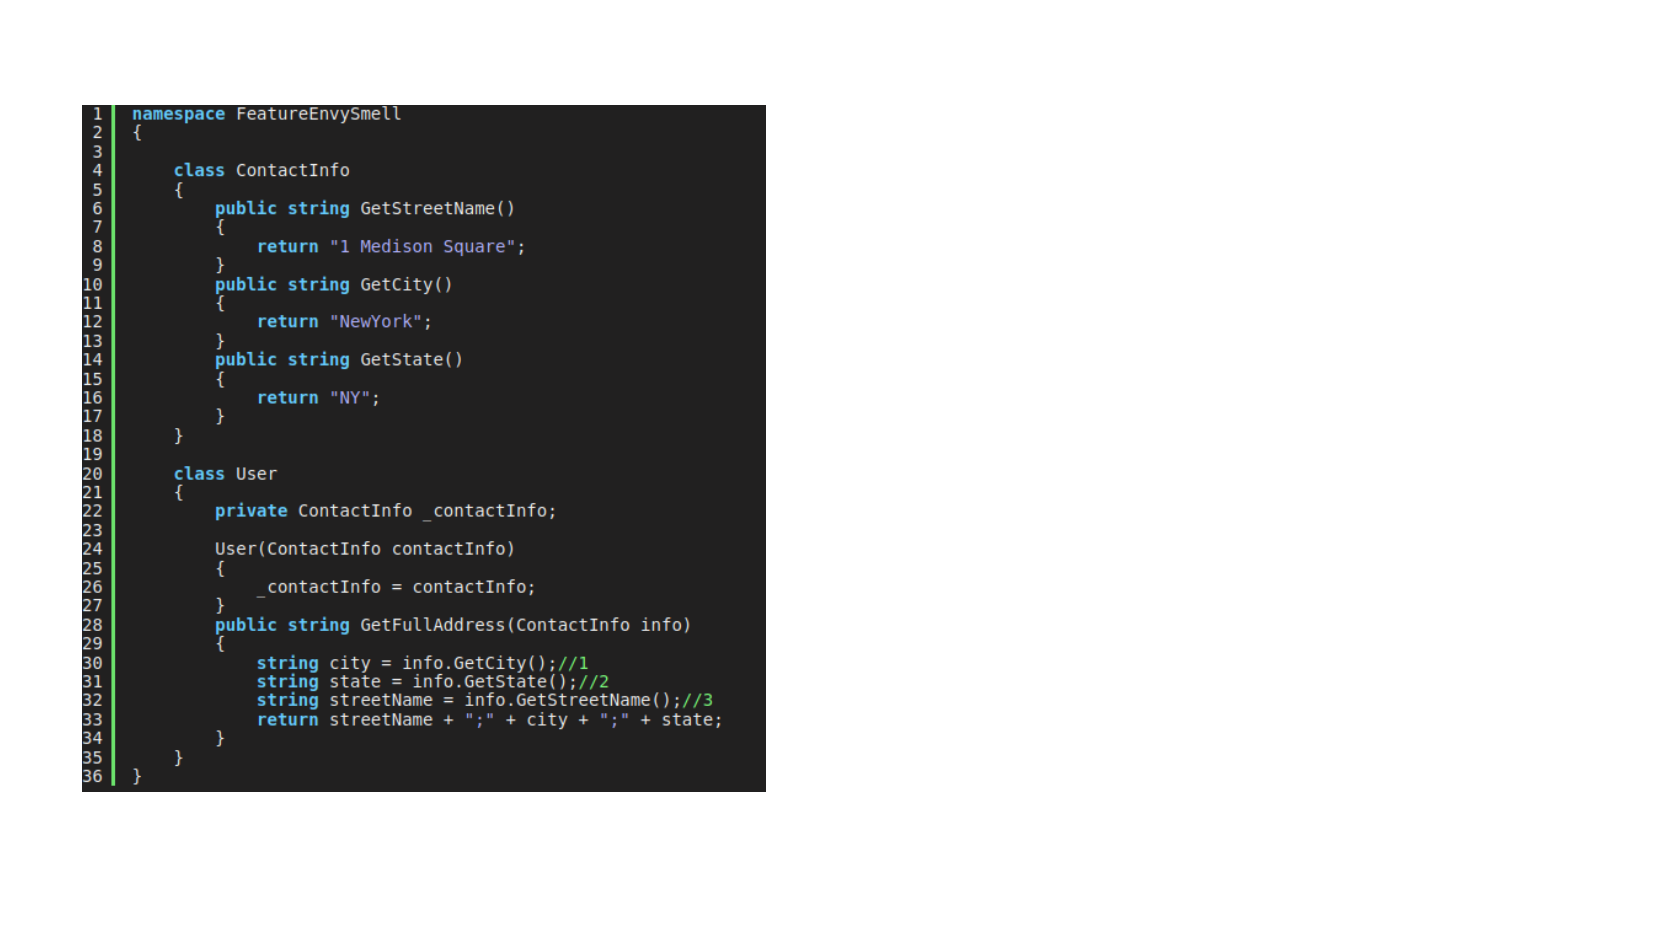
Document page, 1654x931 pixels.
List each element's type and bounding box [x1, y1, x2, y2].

picture [82, 105, 766, 792]
